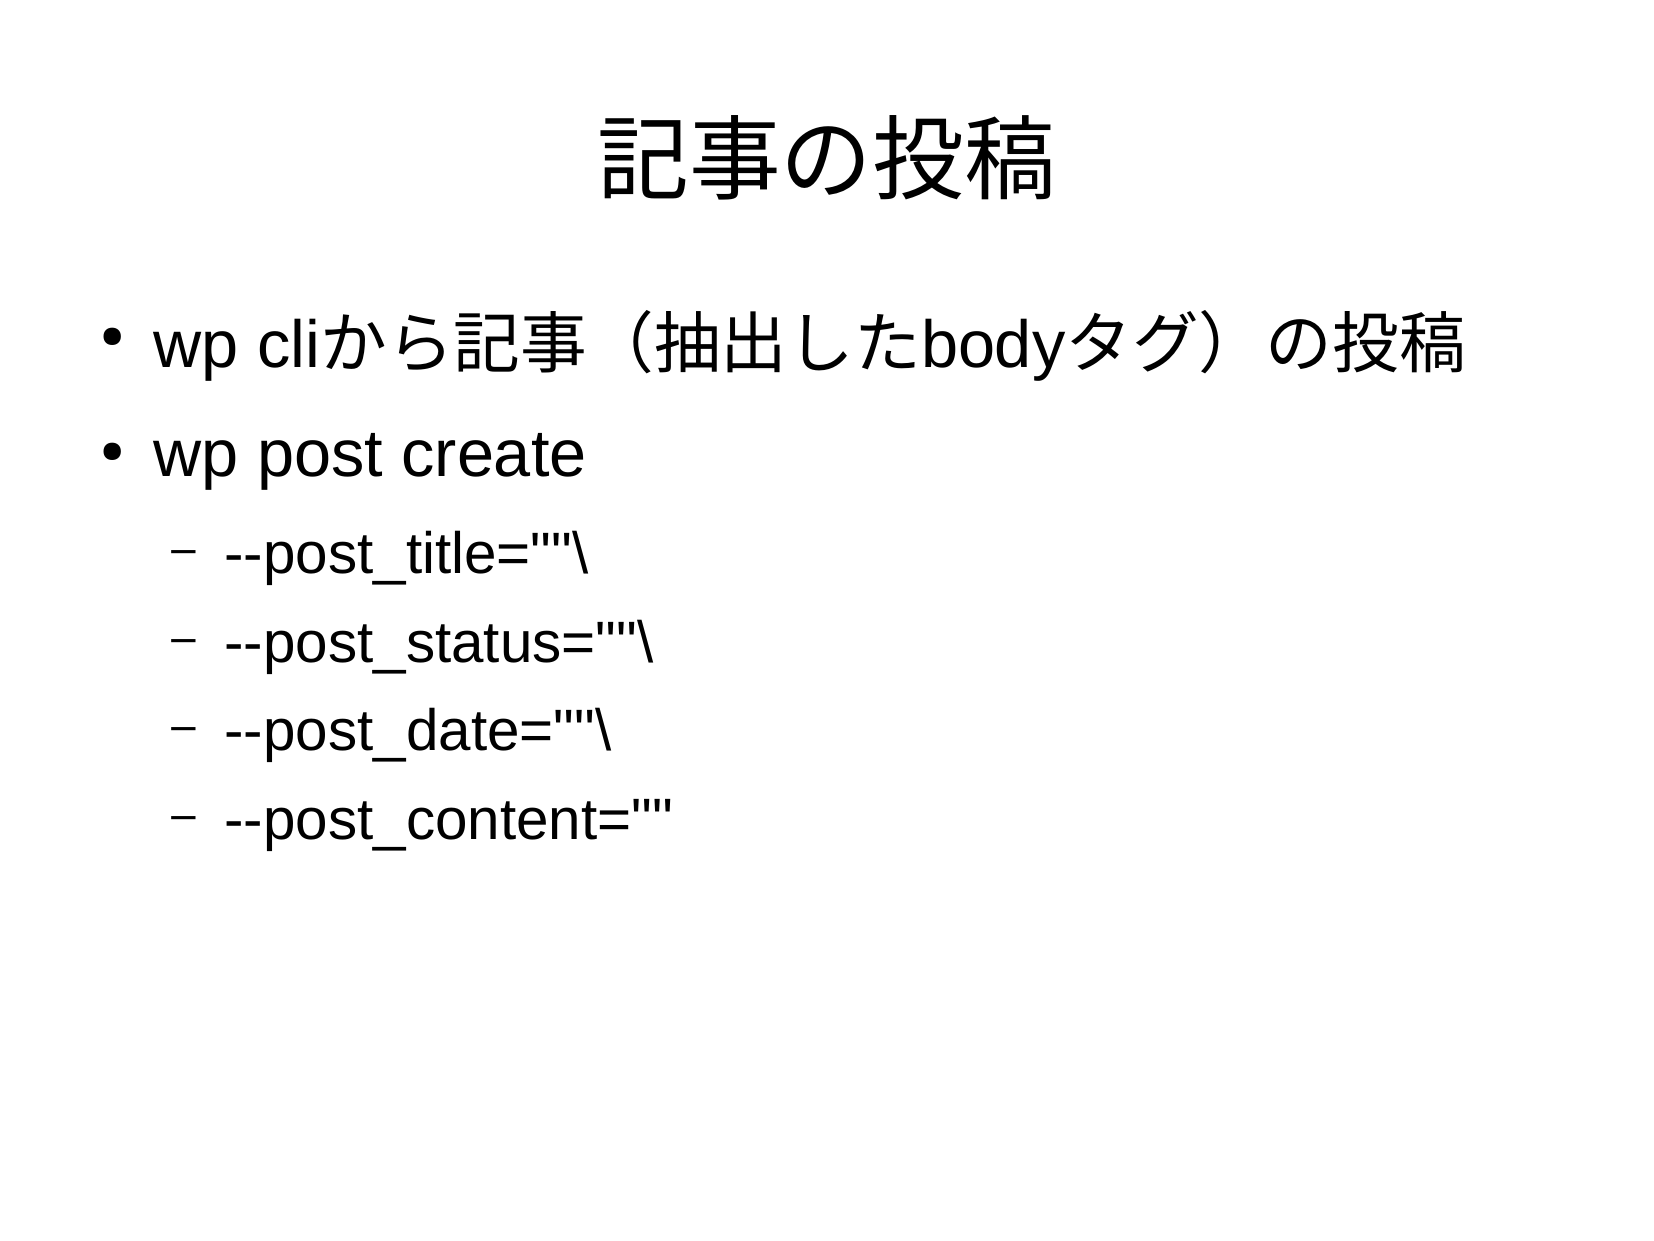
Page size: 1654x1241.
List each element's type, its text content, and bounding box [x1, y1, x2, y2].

list wp cliから記事（抽出したbodyタグ）の投稿 wp post create --post_title=""\ --post_status=""\ --post_date=""\ --post_content="" [82, 290, 1571, 1010]
title 記事の投稿 [82, 49, 1571, 257]
